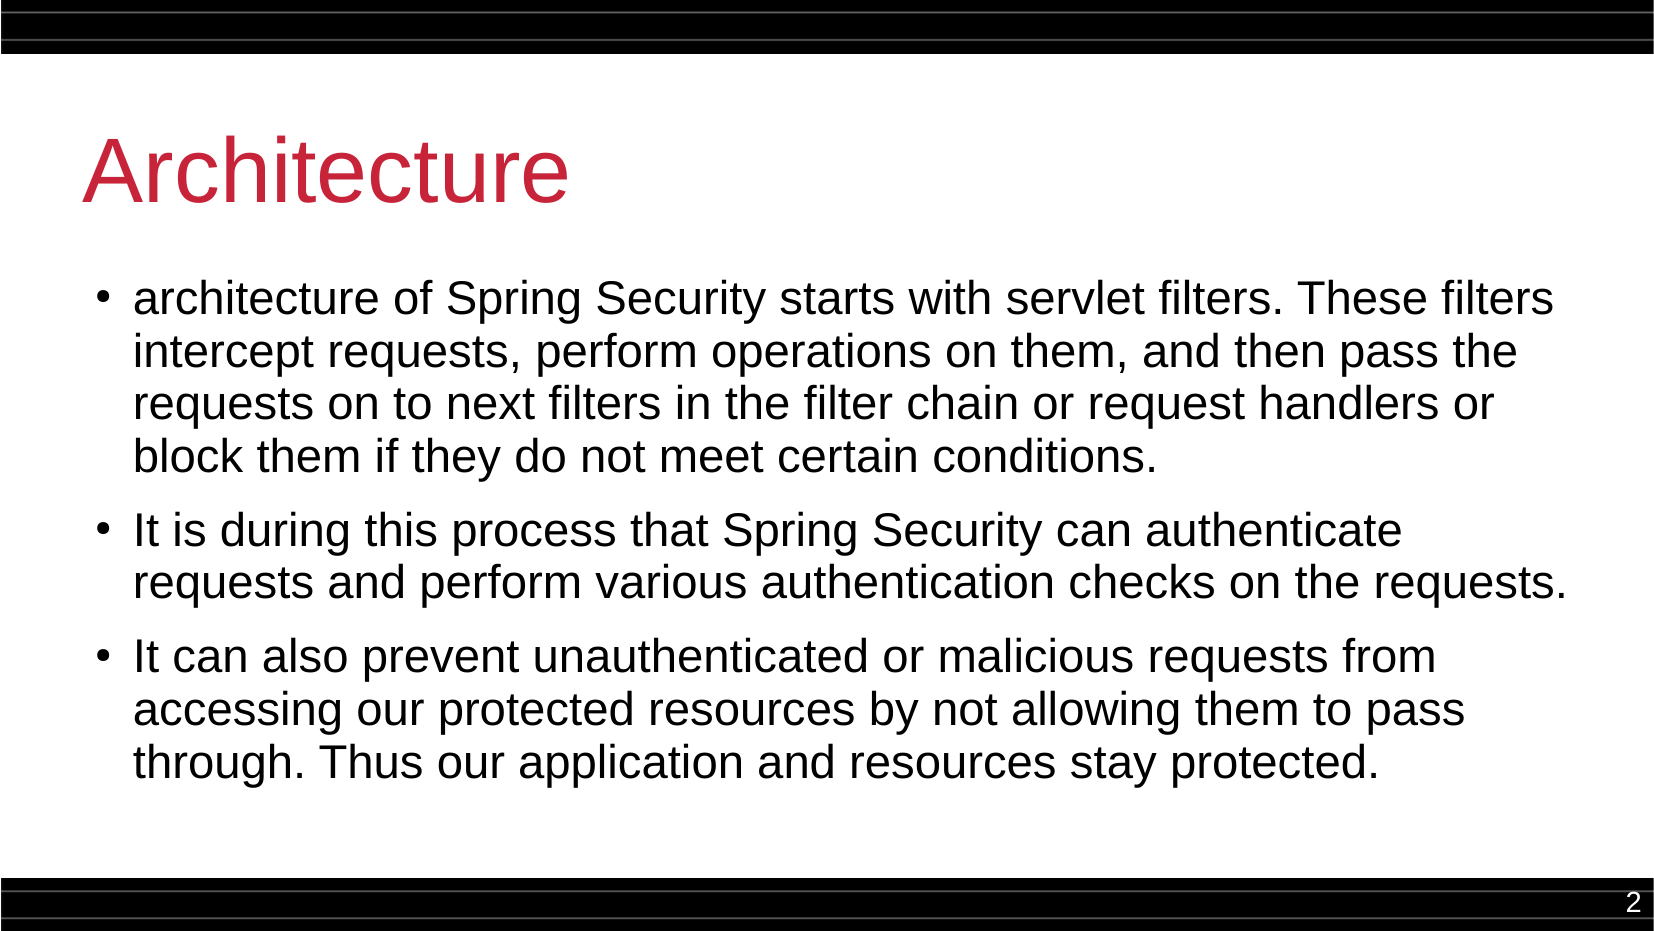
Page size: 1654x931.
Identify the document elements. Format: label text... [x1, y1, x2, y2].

list architecture of Spring Security starts with servlet filters. These filters intercept requests, perform operations on them, and then pass the requests on to next filters in the filter chain or request handlers or block them if they do not meet certain conditions. It is during this process that Spring Security can authenticate requests and perform various authentication checks on the requests. It can also prevent unauthenticated or malicious requests from accessing our protected resources by not allowing them to pass through. Thus our application and resources stay protected. [82, 271, 1571, 851]
picture [1, 0, 1654, 54]
title Architecture [82, 92, 1571, 249]
picture [1, 878, 1654, 931]
